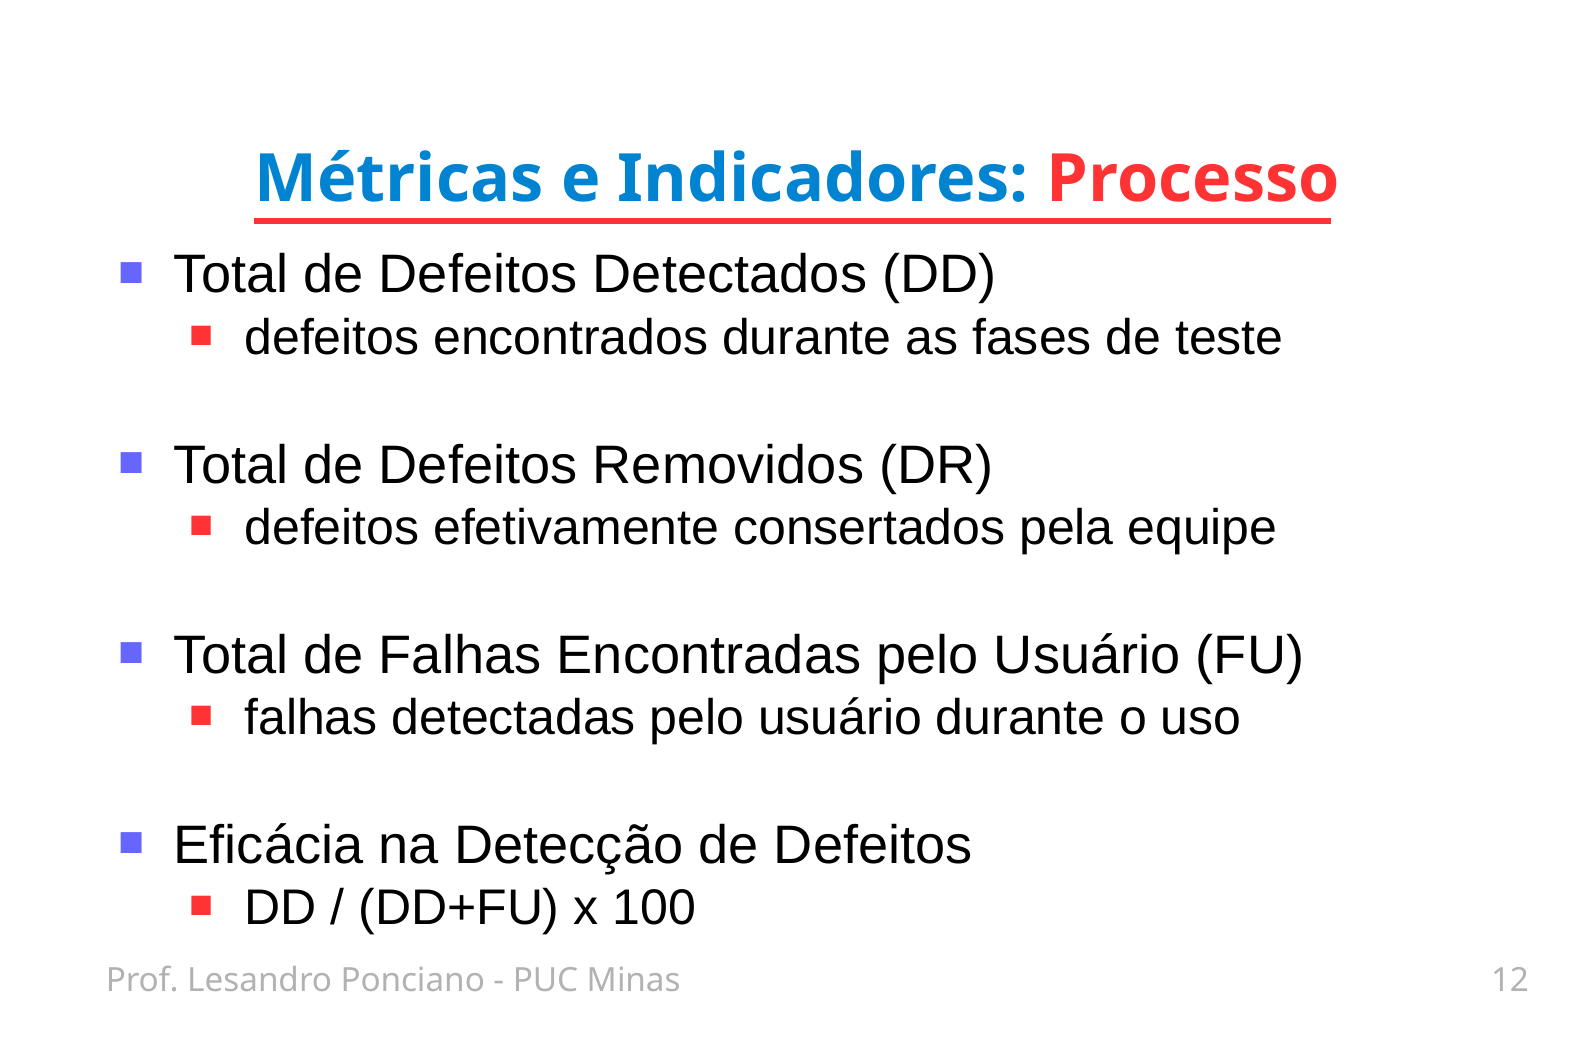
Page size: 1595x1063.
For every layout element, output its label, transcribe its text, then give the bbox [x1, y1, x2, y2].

title Métricas e Indicadores: Processo [132, 96, 1462, 243]
list Total de Defeitos Detectados (DD) defeitos encontrados durante as fases de teste Total de Defeitos Removidos (DR) defeitos efetivamente consertados pela equipe Total de Falhas Encontradas pelo Usuário (FU) falhas detectadas pelo usuário durante o uso Eficácia na Detecção de Defeitos DD / (DD+FU) x 100 [102, 243, 1506, 936]
